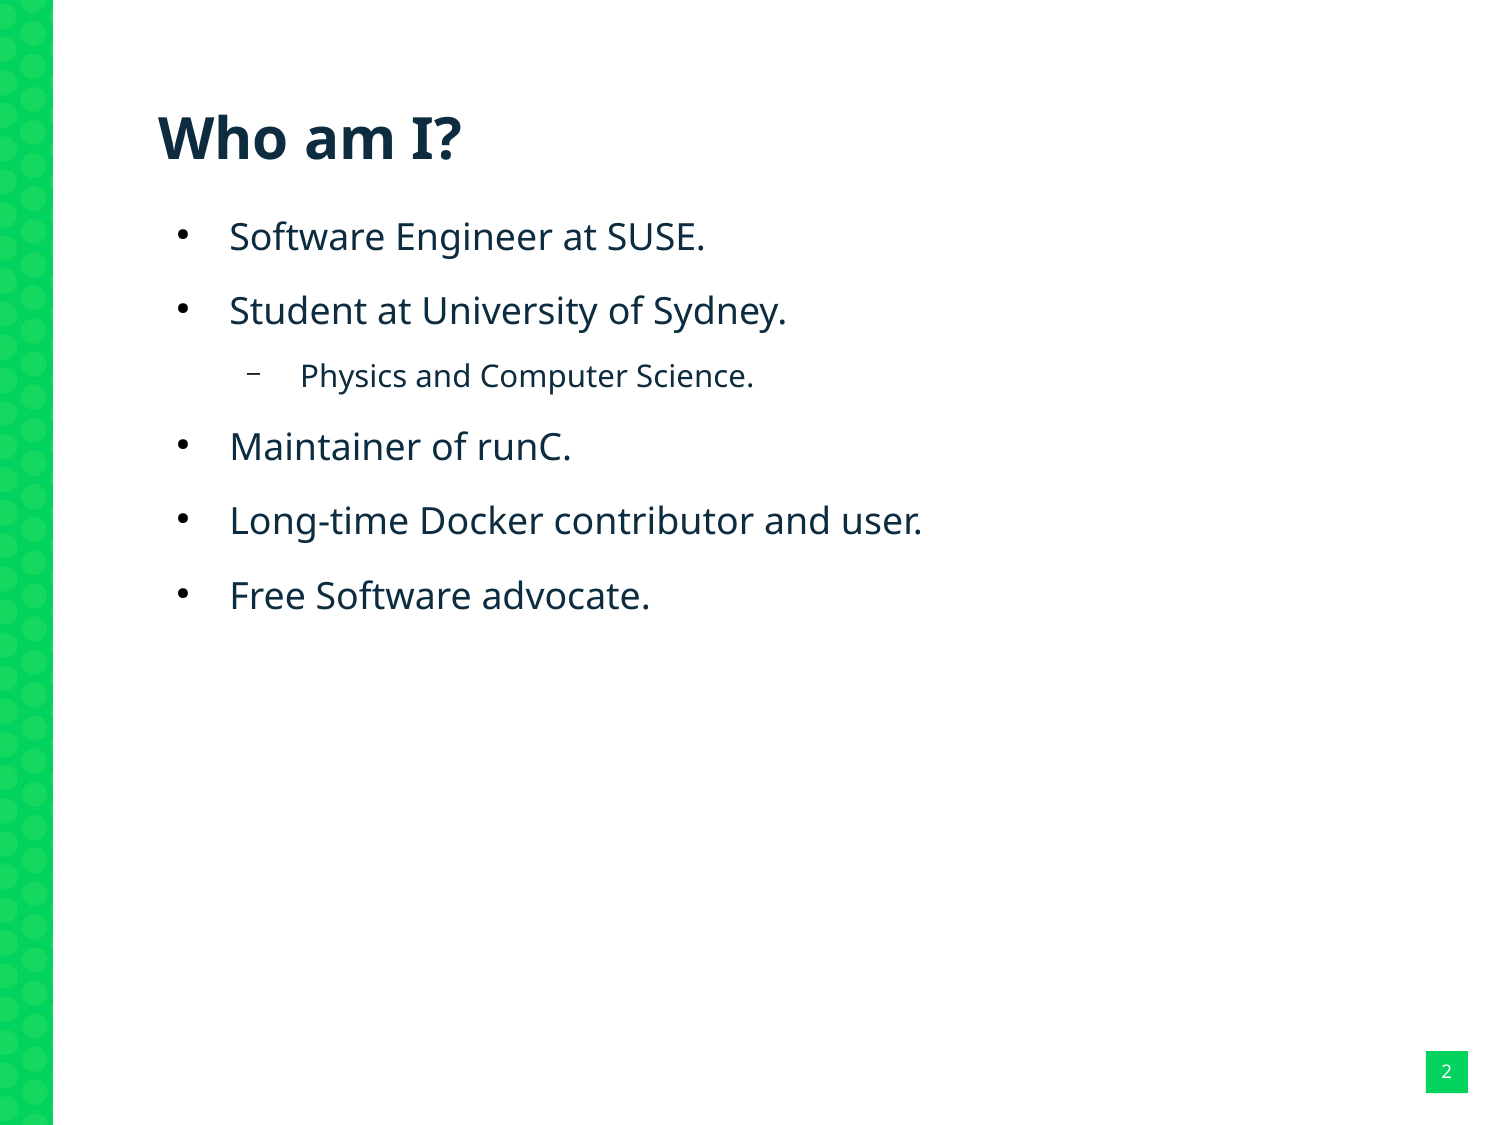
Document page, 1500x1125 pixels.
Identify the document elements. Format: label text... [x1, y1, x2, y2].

list Software Engineer at SUSE. Student at University of Sydney. Physics and Computer Science. Maintainer of runC. Long-time Docker contributor and user. Free Software advocate. [143, 205, 1397, 1021]
title Who am I? [143, 94, 1397, 180]
text_box <number> [1425, 1051, 1468, 1094]
picture [0, 0, 53, 1125]
